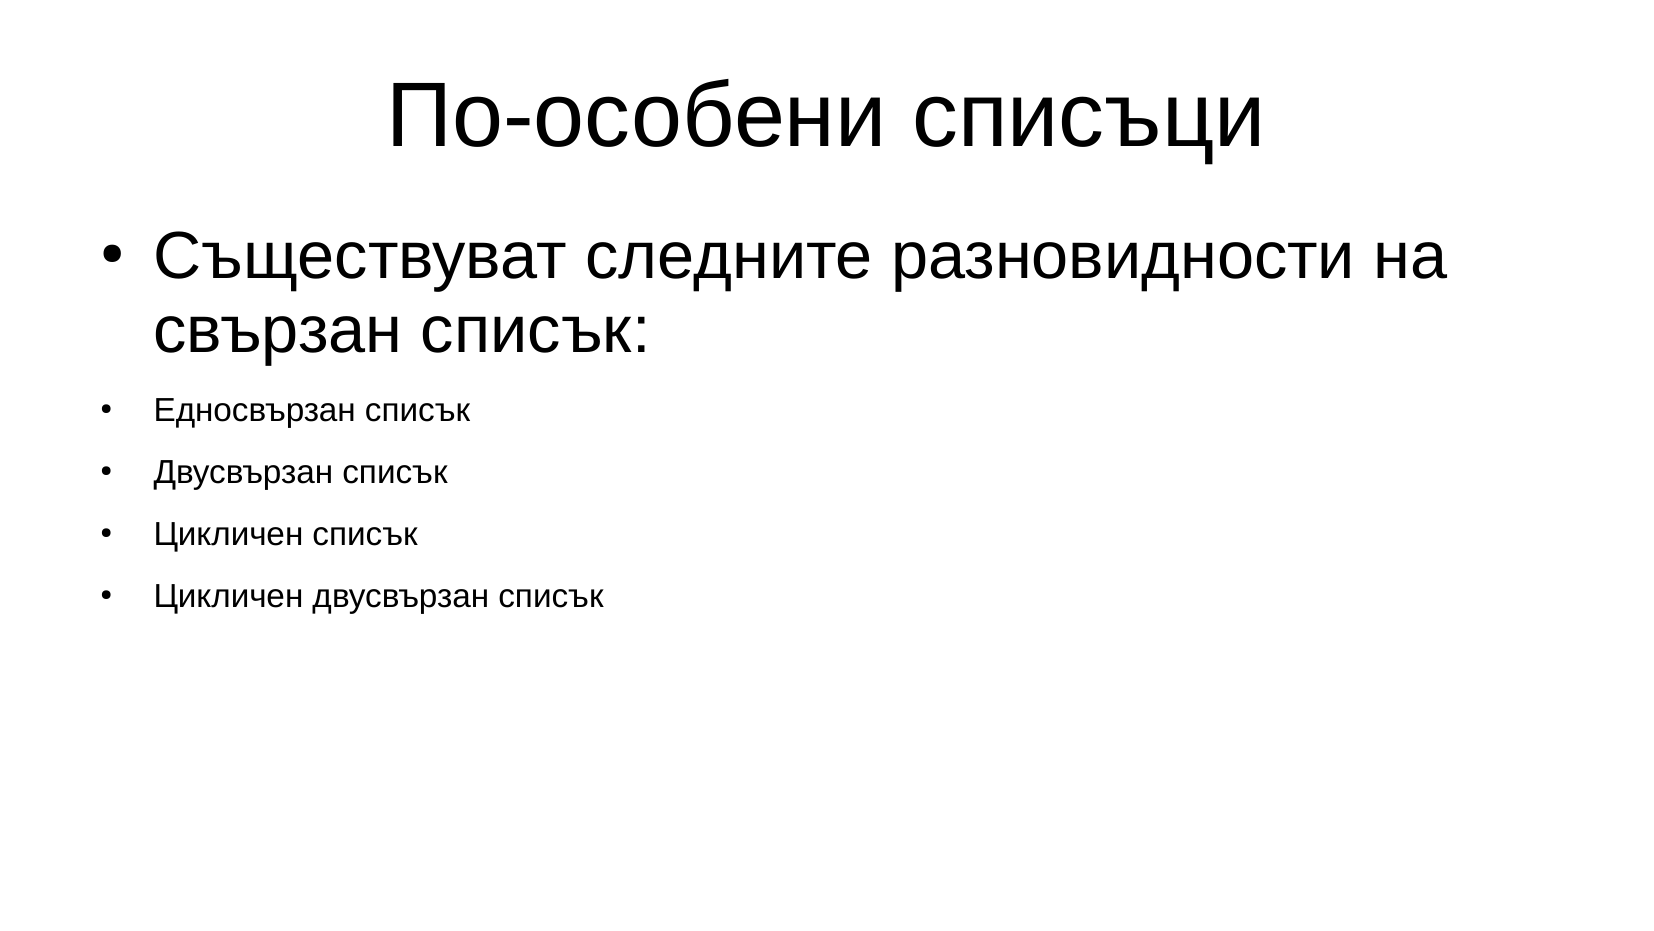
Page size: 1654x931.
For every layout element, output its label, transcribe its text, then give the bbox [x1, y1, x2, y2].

title По-особени списъци [82, 37, 1571, 193]
list Съществуват следните разновидности на свързан списък: Едносвързан списък Двусвързан списък Цикличен списък Цикличен двусвързан списък [82, 217, 1571, 758]
